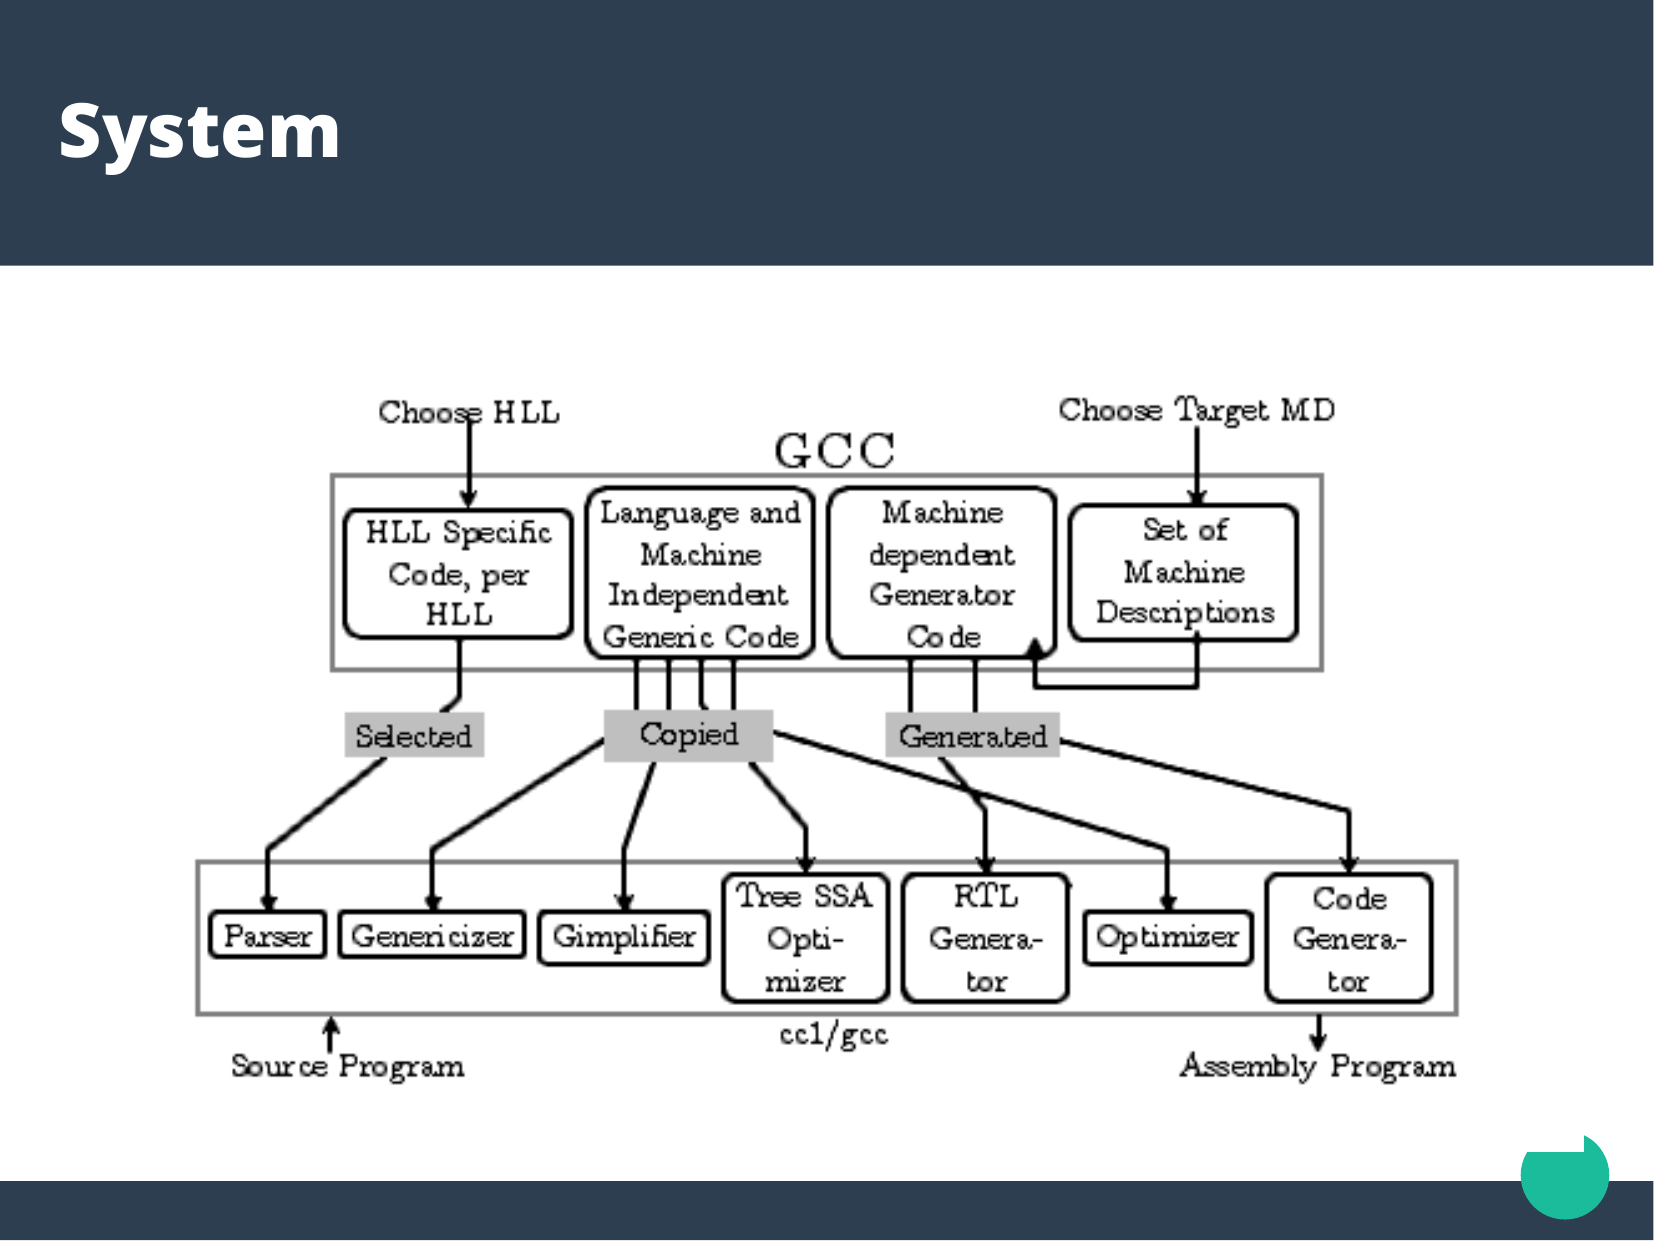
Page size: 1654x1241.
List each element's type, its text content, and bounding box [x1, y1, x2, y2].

picture [69, 324, 1584, 1152]
title System [59, 49, 1595, 207]
